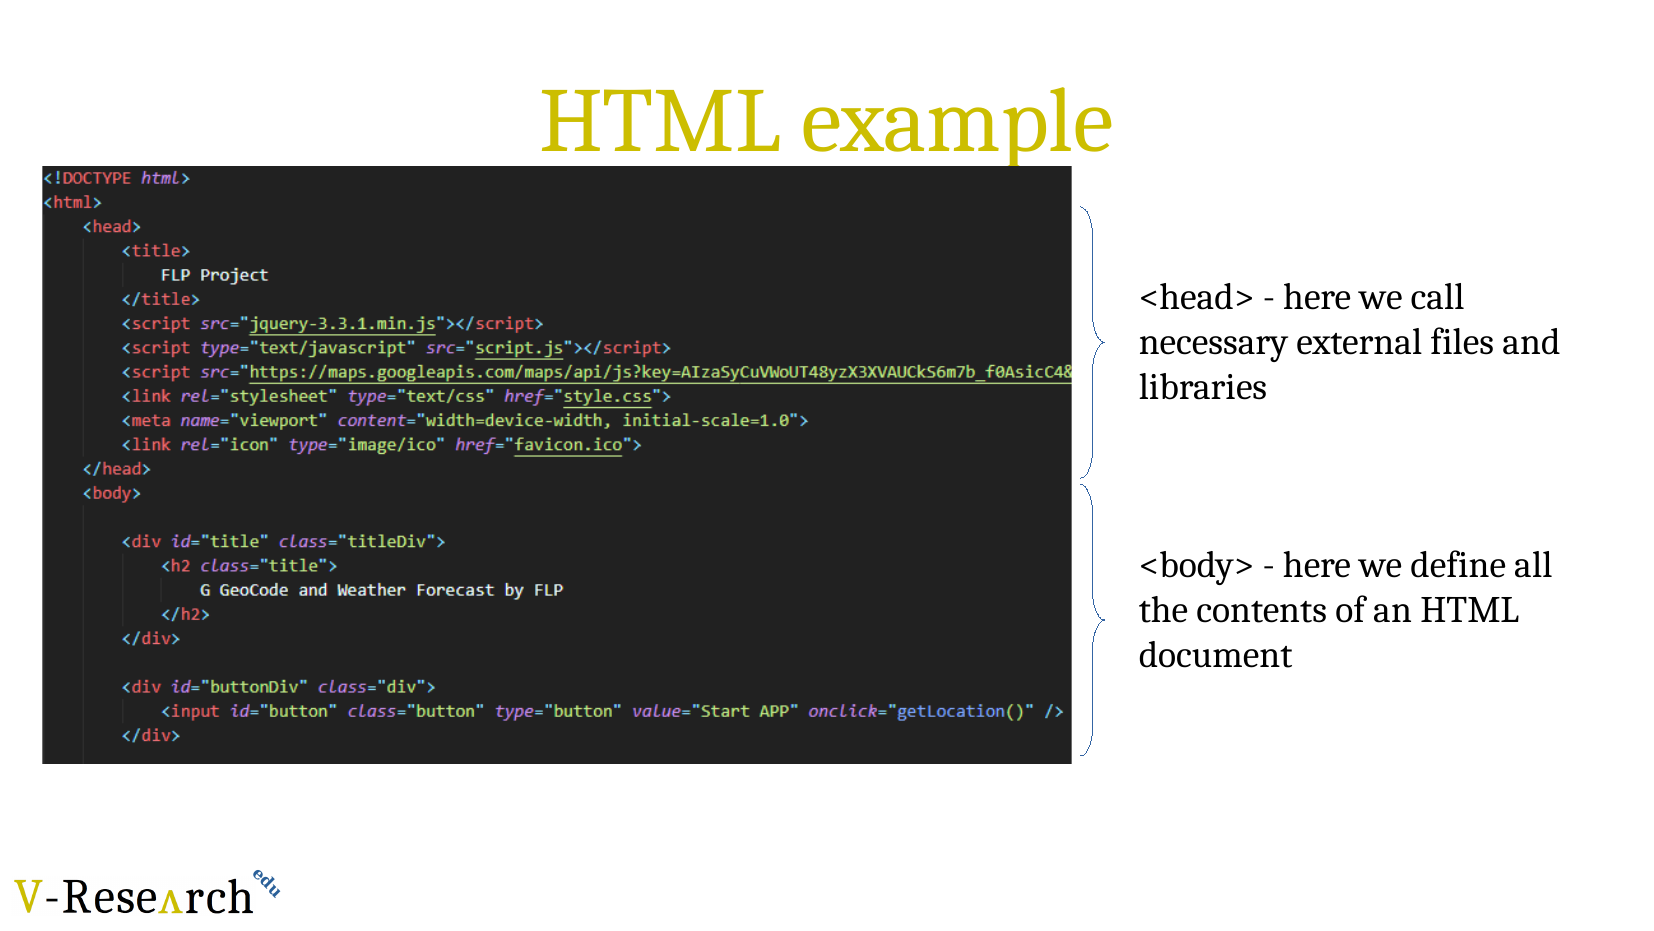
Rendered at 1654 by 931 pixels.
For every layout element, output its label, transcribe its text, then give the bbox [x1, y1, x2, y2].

title HTML example [82, 37, 1571, 193]
picture [11, 876, 255, 916]
text_box edu [222, 847, 333, 931]
picture [42, 166, 1072, 764]
list <head> - here we call necessary external files and libraries [1138, 272, 1571, 428]
text_box <body> - here we define all the contents of an HTML document [1138, 540, 1571, 696]
